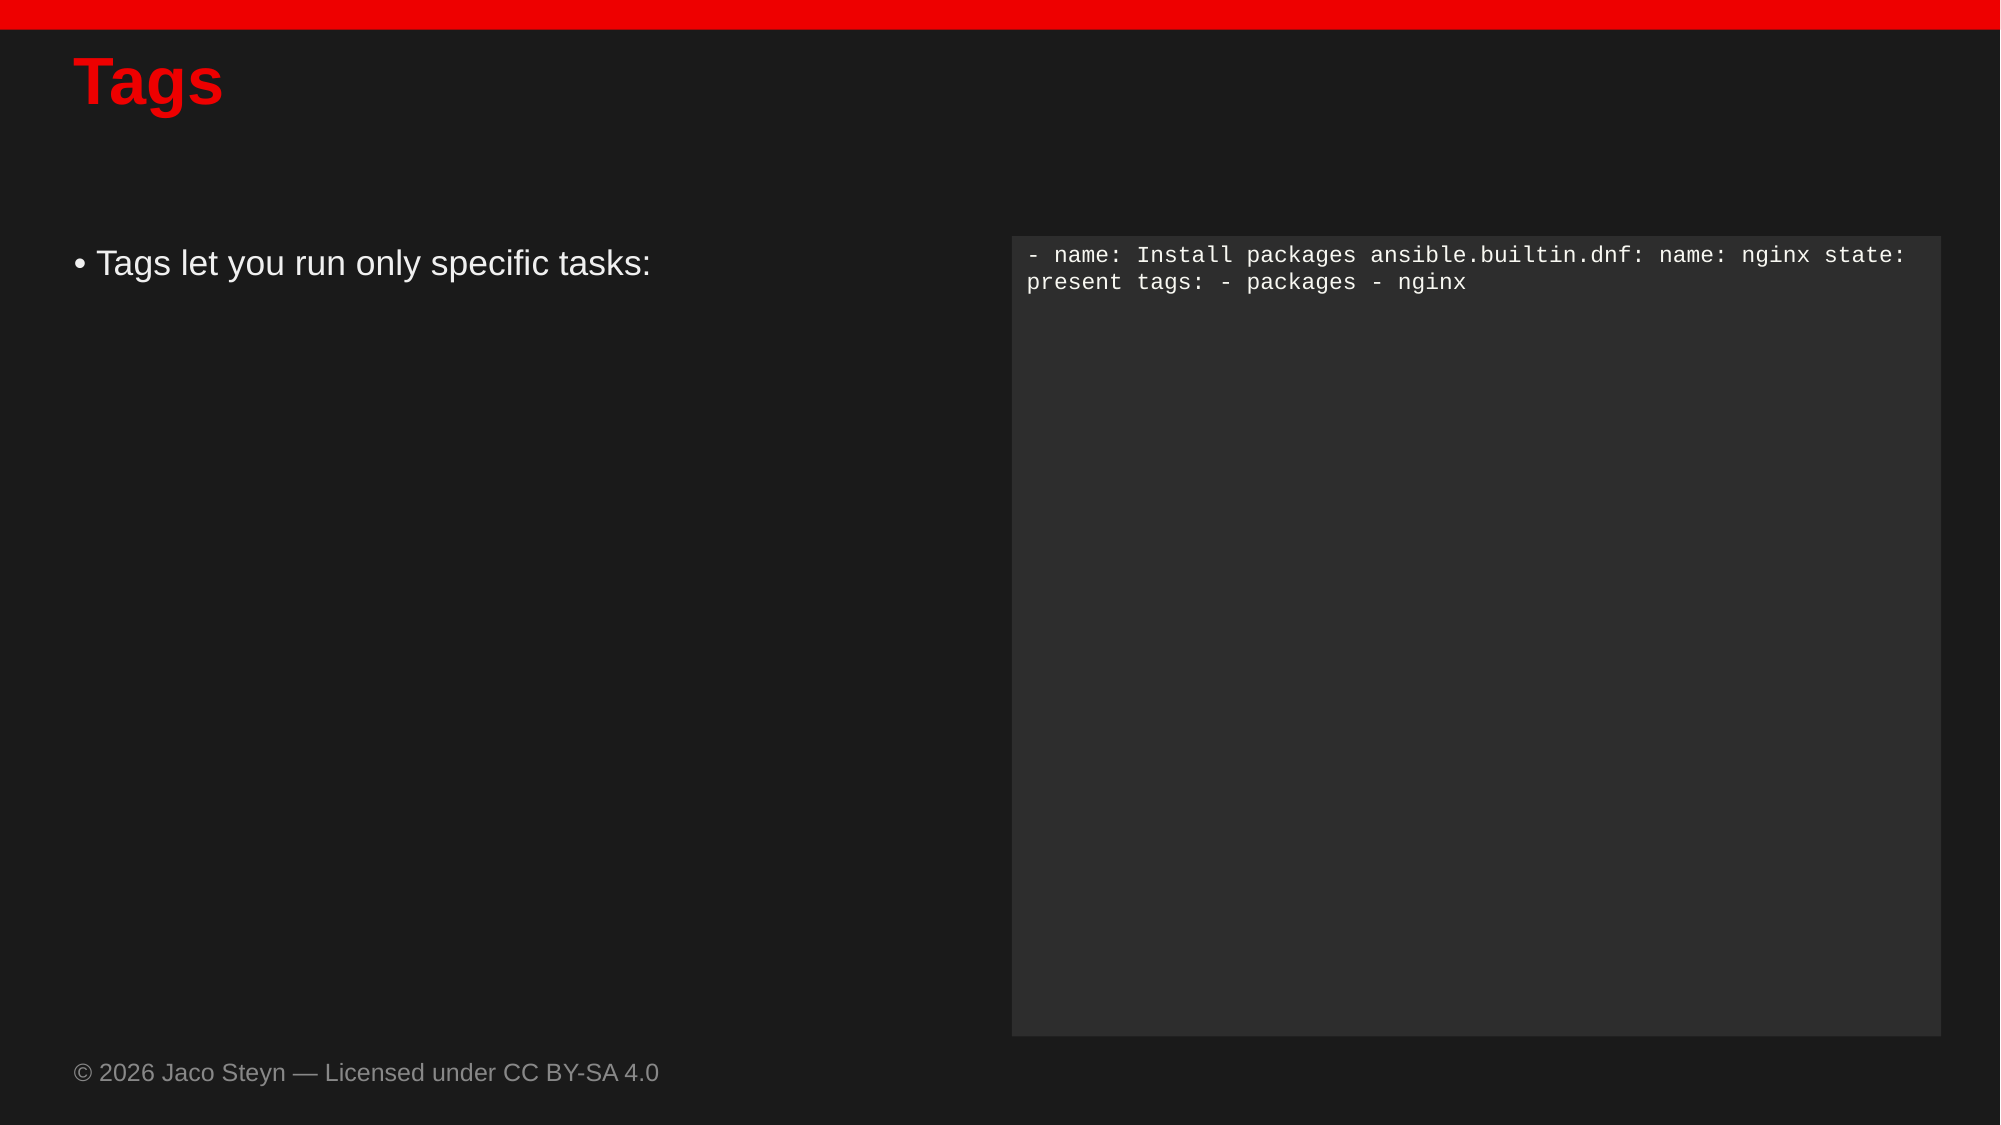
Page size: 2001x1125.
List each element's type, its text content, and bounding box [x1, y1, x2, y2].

text_box [0, 0, 2001, 30]
text_box - name: Install packages ansible.builtin.dnf: name: nginx state: present tags: - packages - nginx [1011, 236, 1942, 1037]
text_box • Tags let you run only specific tasks: [59, 236, 989, 1037]
text_box Tags [59, 36, 1942, 208]
text_box © 2026 Jaco Steyn — Licensed under CC BY-SA 4.0 [59, 1051, 1942, 1093]
